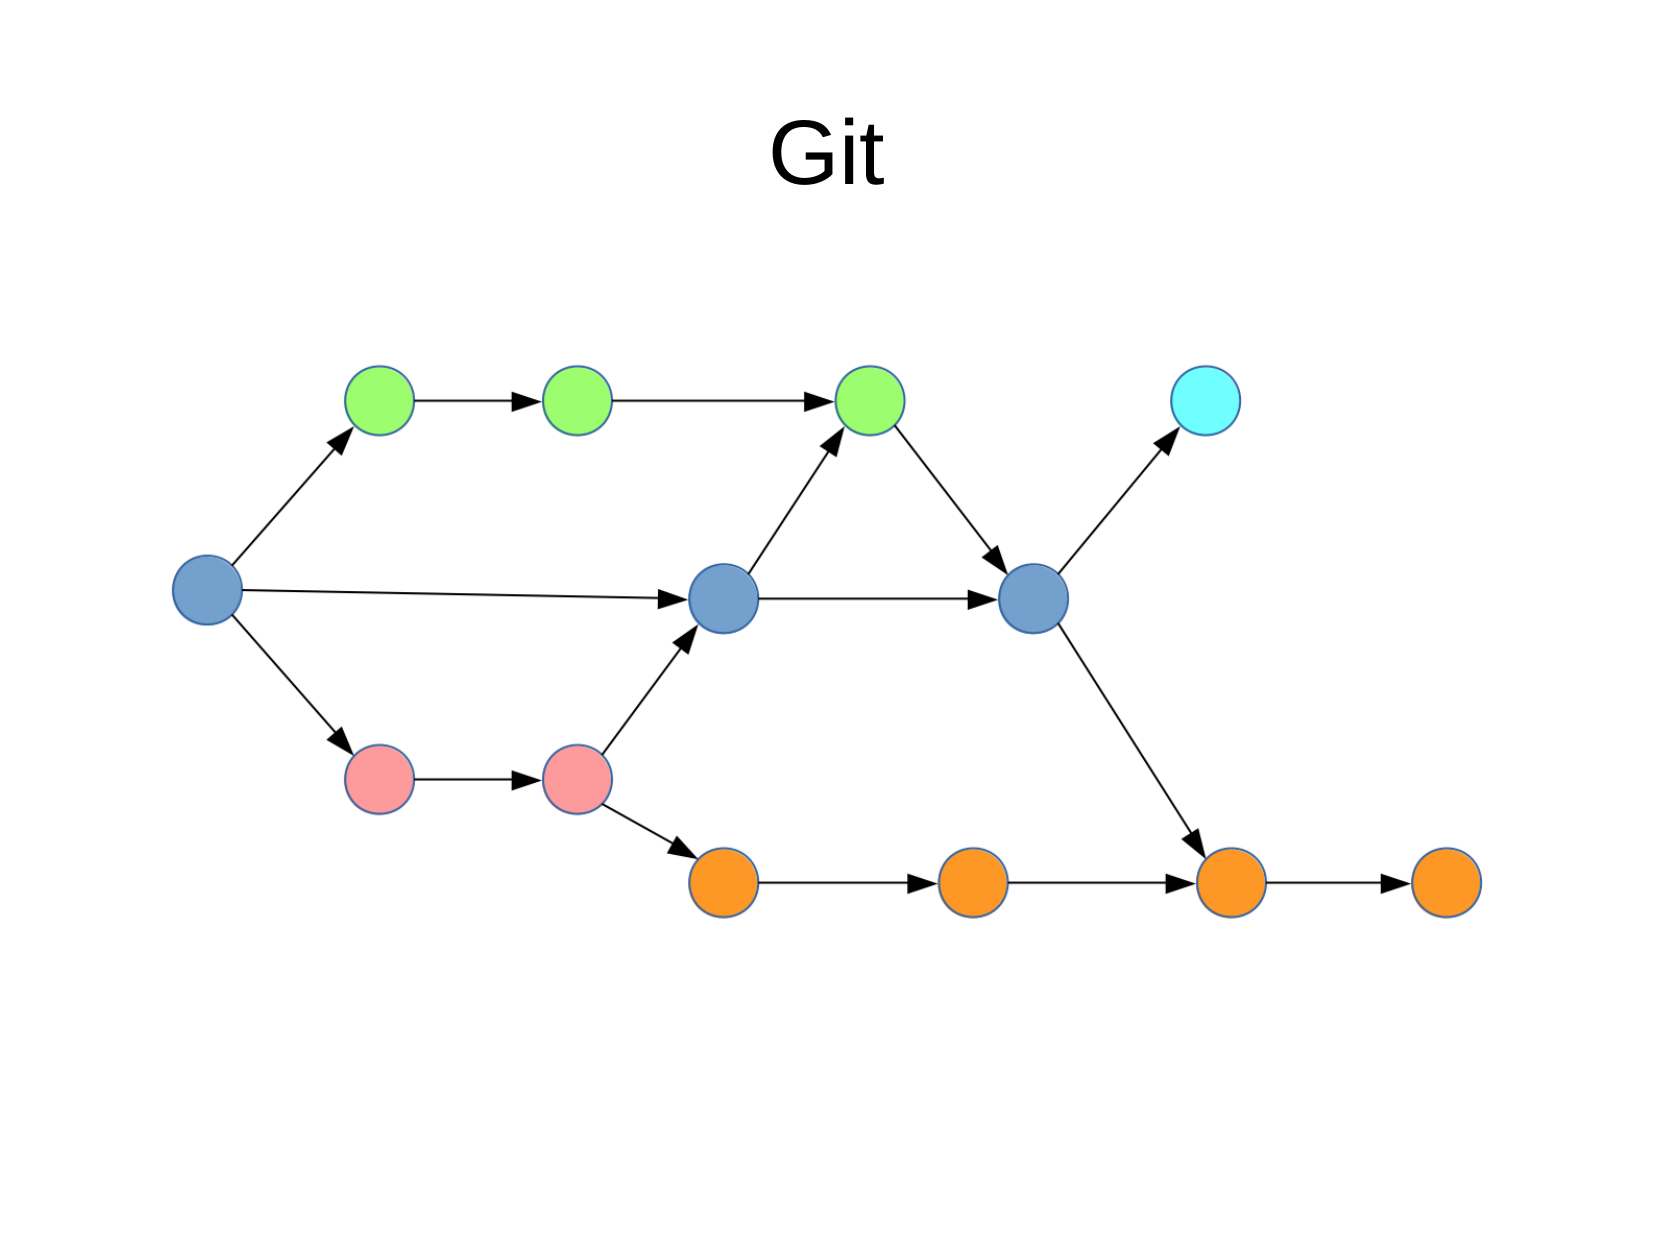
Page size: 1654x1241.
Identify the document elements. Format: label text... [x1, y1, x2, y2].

title Git [82, 49, 1571, 257]
picture [151, 299, 1531, 975]
